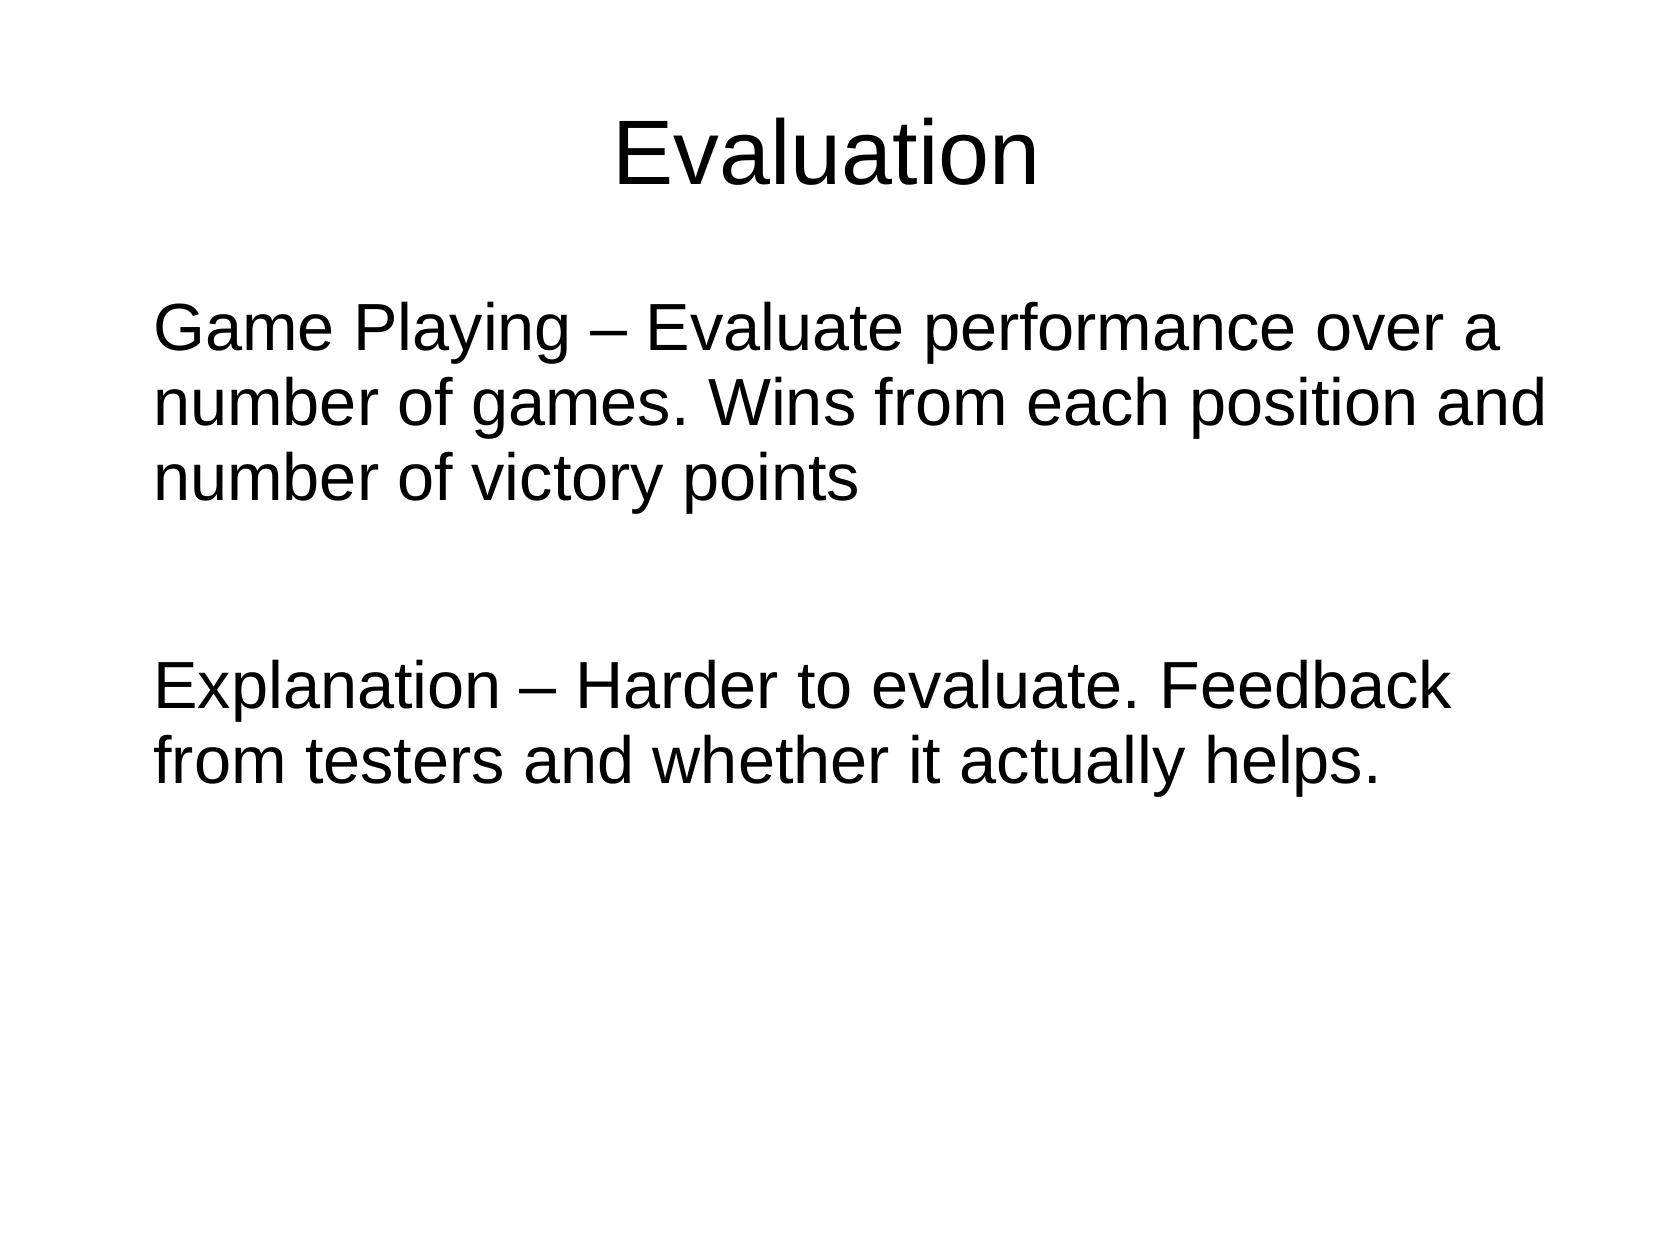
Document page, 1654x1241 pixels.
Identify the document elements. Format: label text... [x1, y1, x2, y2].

title Evaluation [82, 49, 1571, 257]
list Game Playing – Evaluate performance over a number of games. Wins from each position and number of victory points Explanation – Harder to evaluate. Feedback from testers and whether it actually helps. [82, 290, 1571, 1010]
